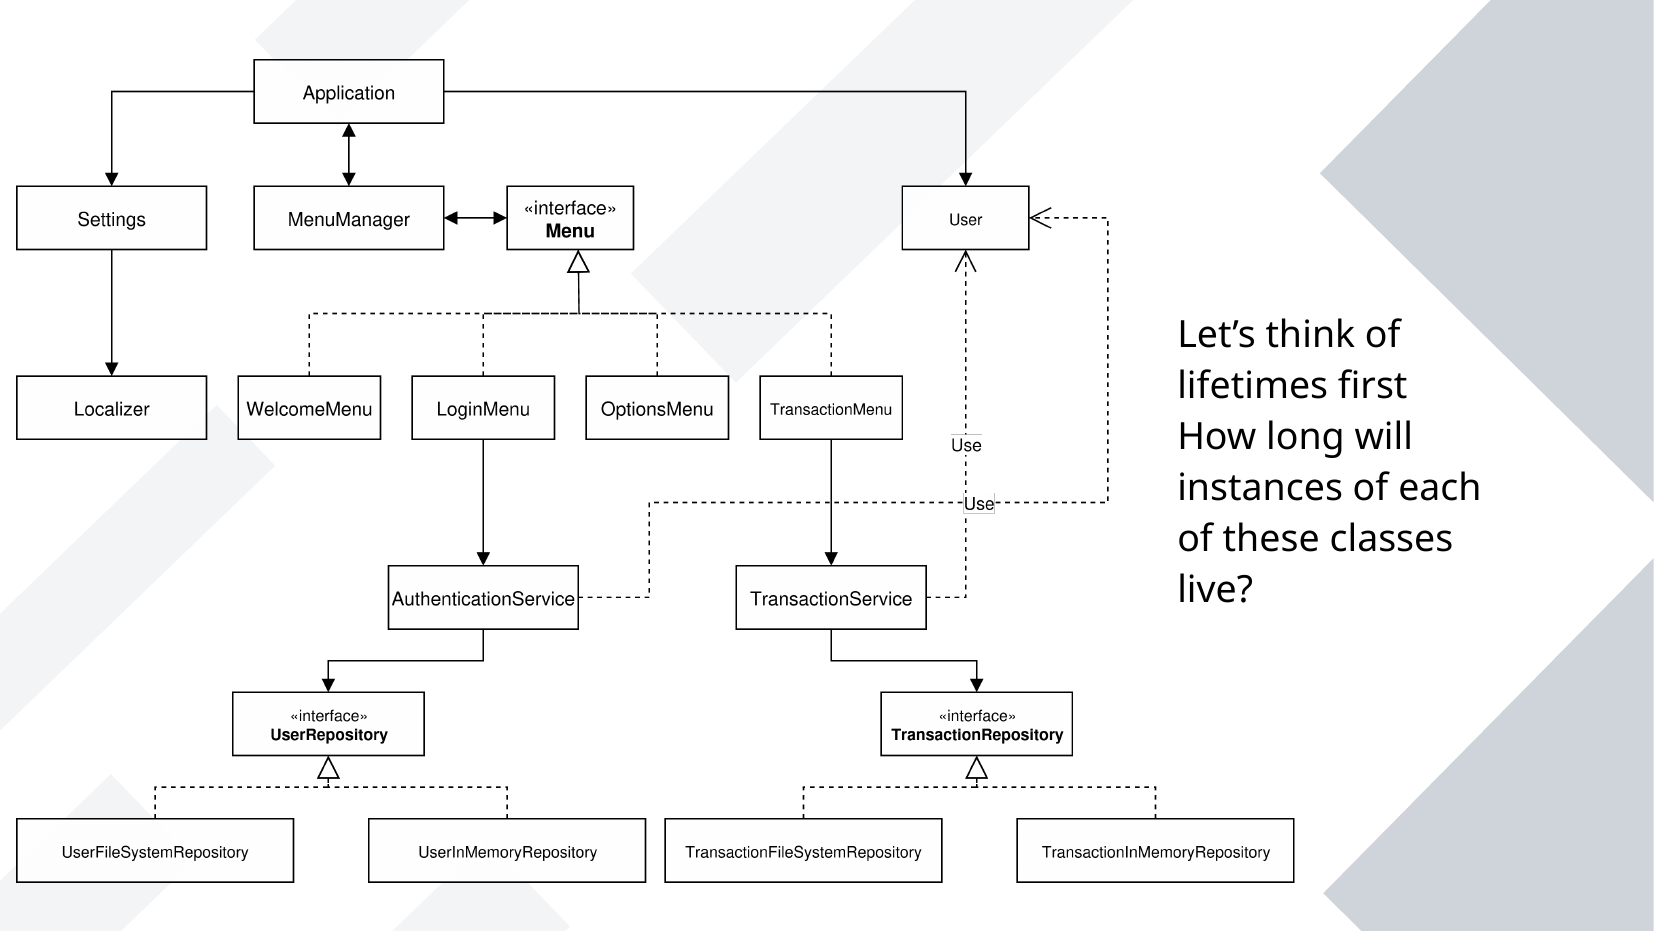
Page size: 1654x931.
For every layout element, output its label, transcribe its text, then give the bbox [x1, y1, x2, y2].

text_box Let’s think of lifetimes first How long will instances of each of these classes live? [1162, 300, 1538, 621]
picture [0, 43, 1311, 901]
